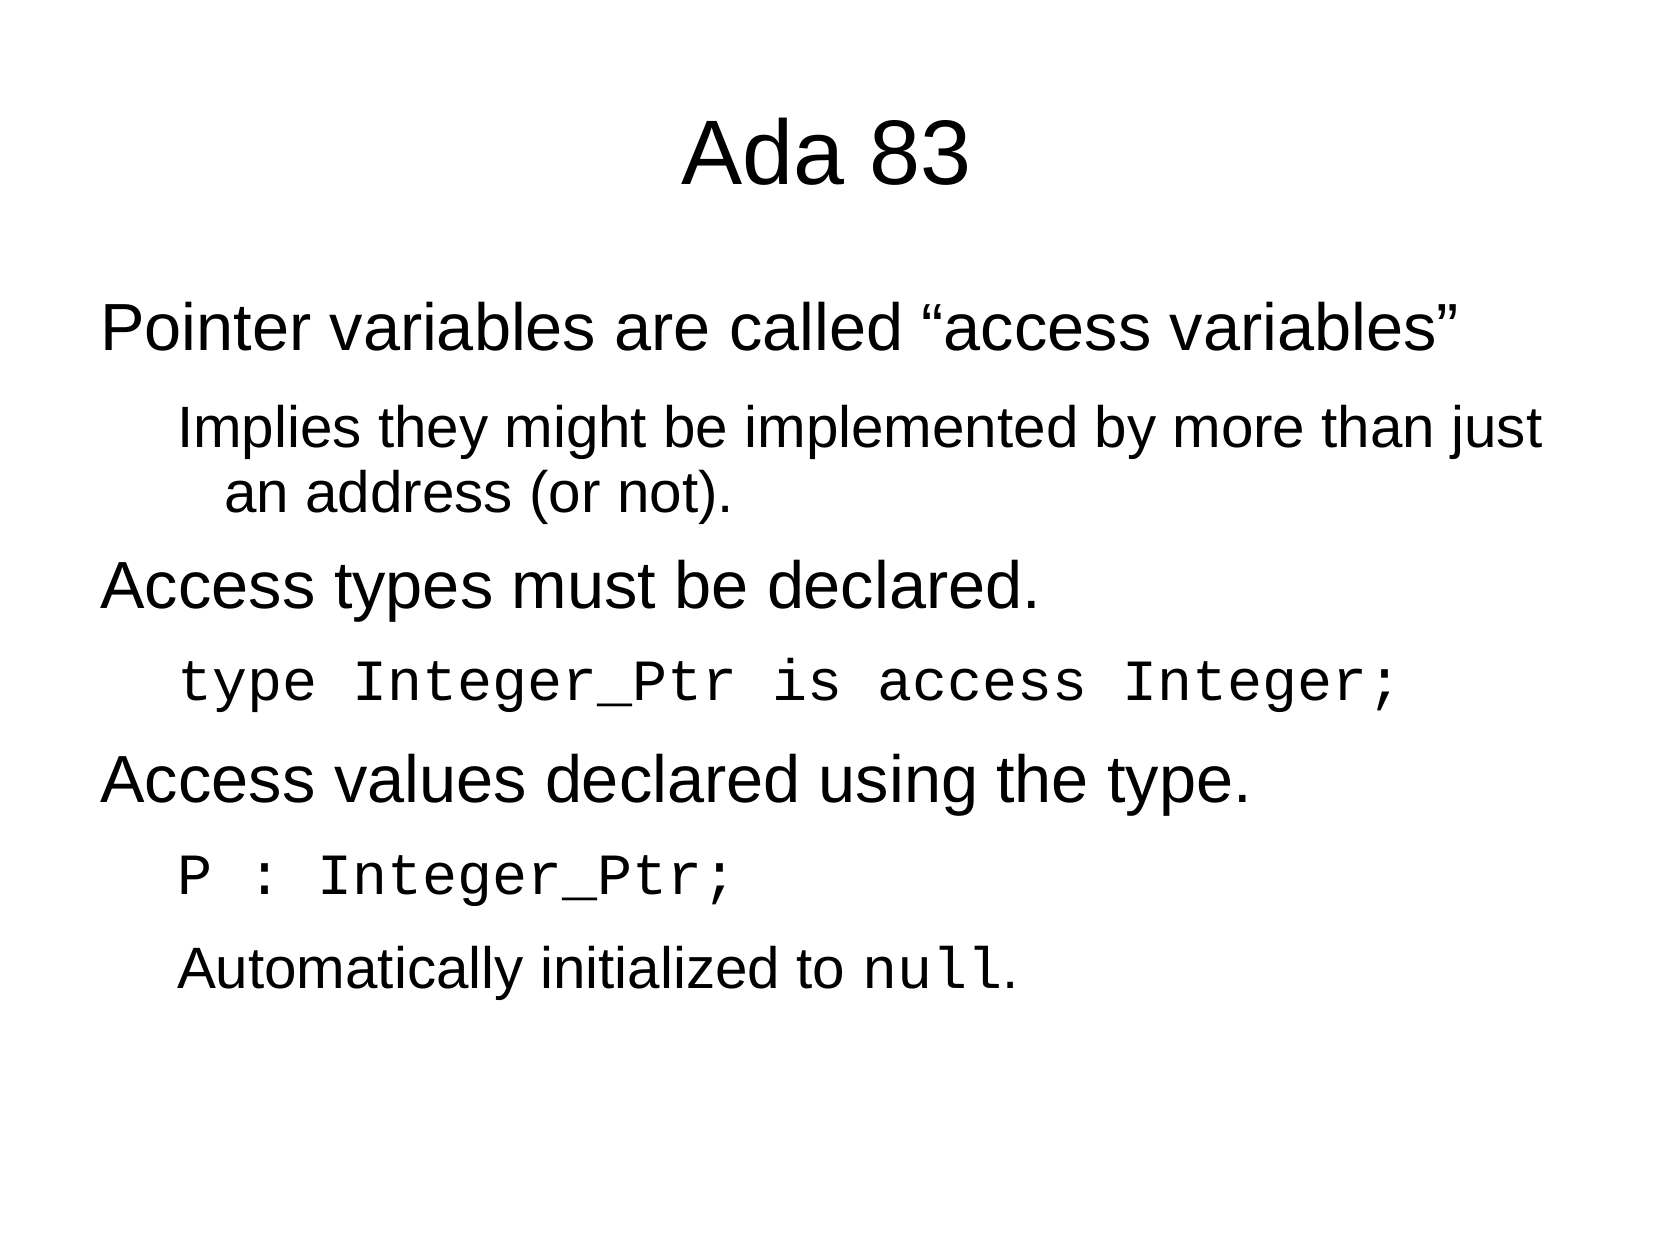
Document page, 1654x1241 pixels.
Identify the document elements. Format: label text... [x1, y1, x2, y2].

list Pointer variables are called “access variables” Implies they might be implemented by more than just an address (or not). Access types must be declared. type Integer_Ptr is access Integer; Access values declared using the type. P : Integer_Ptr; Automatically initialized to null. [82, 290, 1571, 1094]
title Ada 83 [82, 49, 1571, 257]
